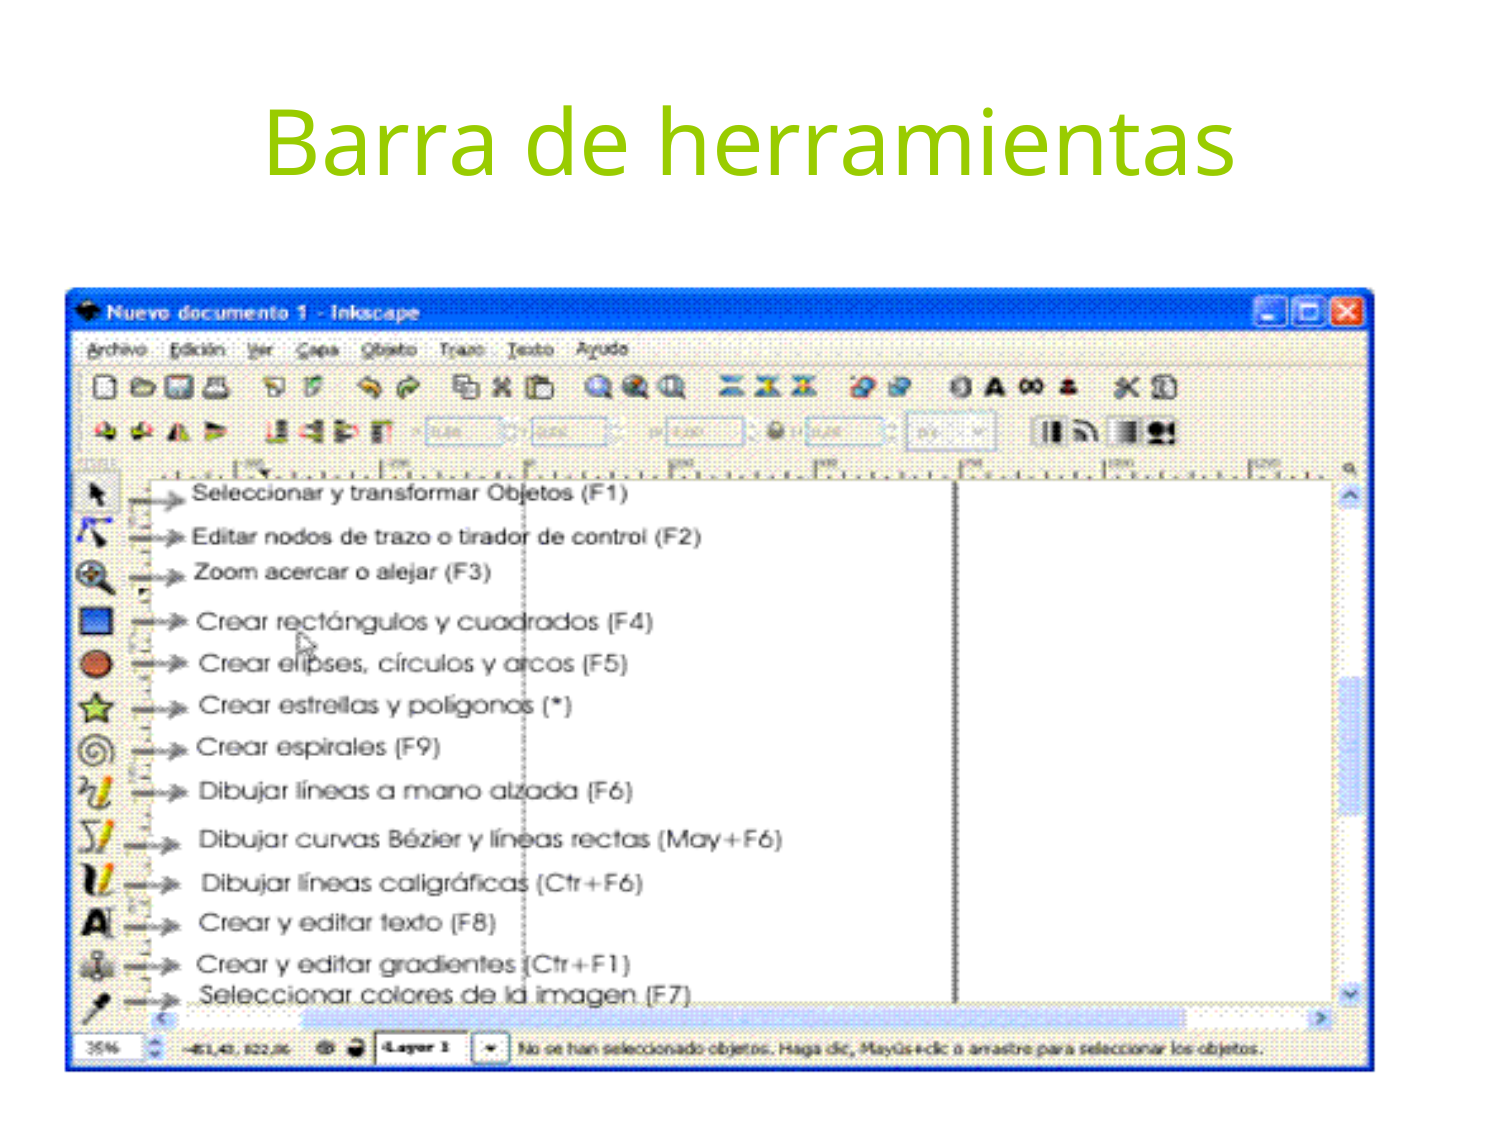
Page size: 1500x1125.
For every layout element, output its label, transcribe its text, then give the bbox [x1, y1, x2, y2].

title Barra de herramientas [75, 45, 1426, 231]
picture [0, 231, 1436, 1125]
